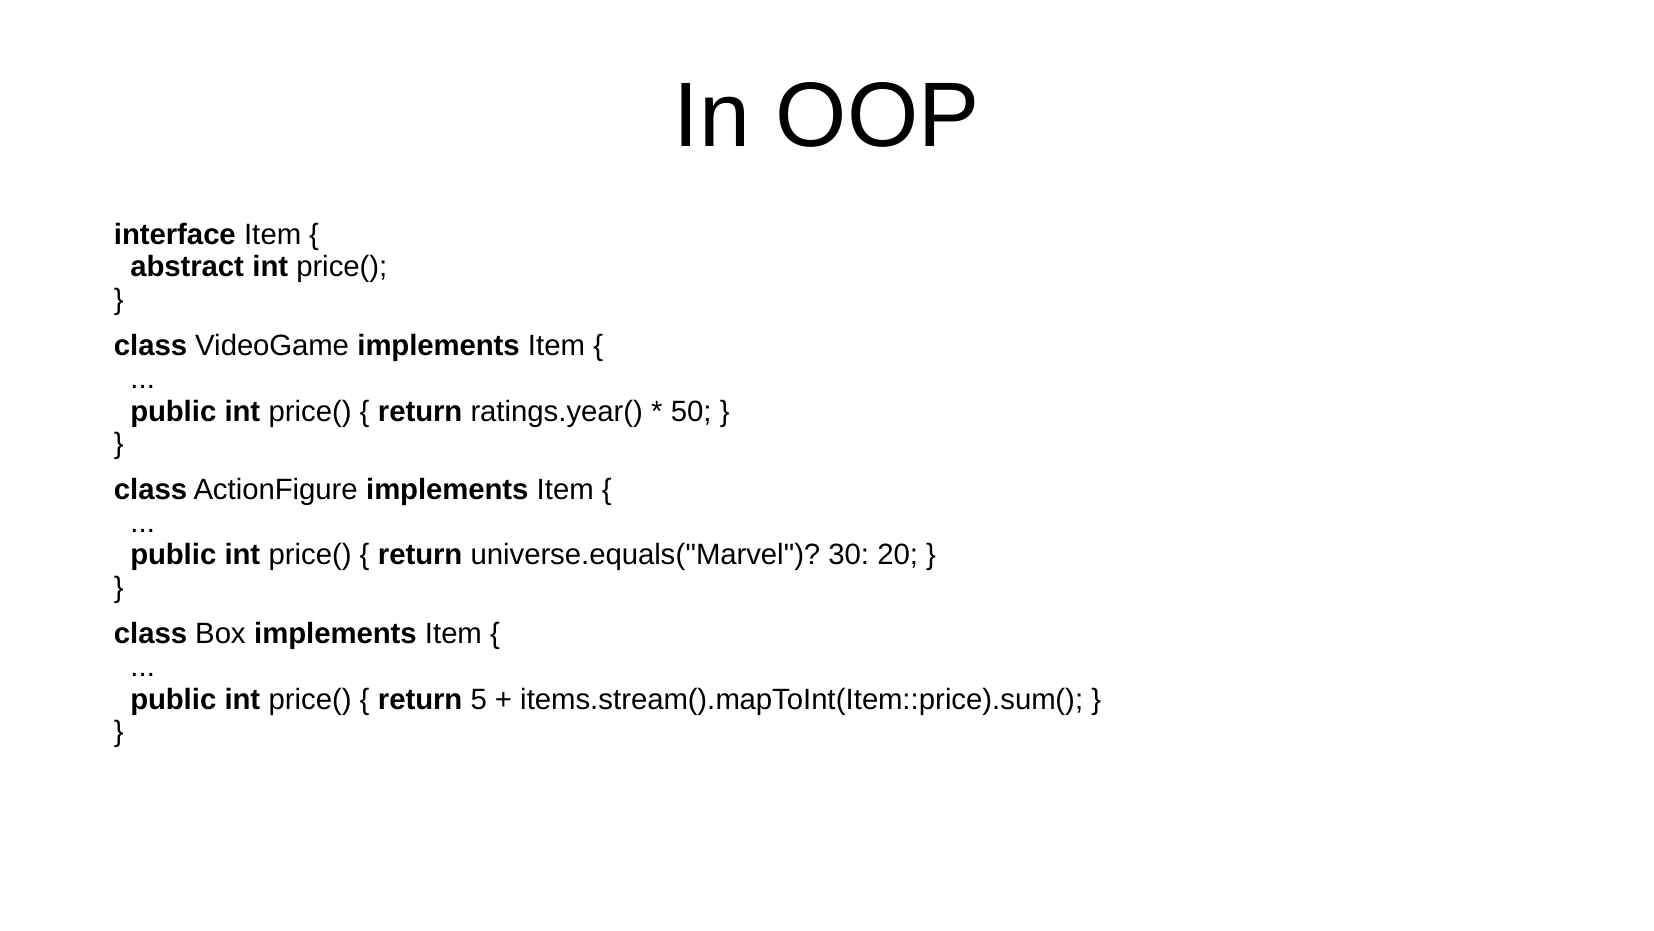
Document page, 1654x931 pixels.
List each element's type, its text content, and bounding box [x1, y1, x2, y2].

title In OOP [82, 37, 1571, 193]
list interface Item { abstract int price(); } class VideoGame implements Item { ... public int price() { return ratings.year() * 50; } } class ActionFigure implements Item { ... public int price() { return universe.equals("Marvel")? 30: 20; } } class Box implements Item { ... public int price() { return 5 + items.stream().mapToInt(Item::price).sum(); } } [82, 217, 1571, 758]
